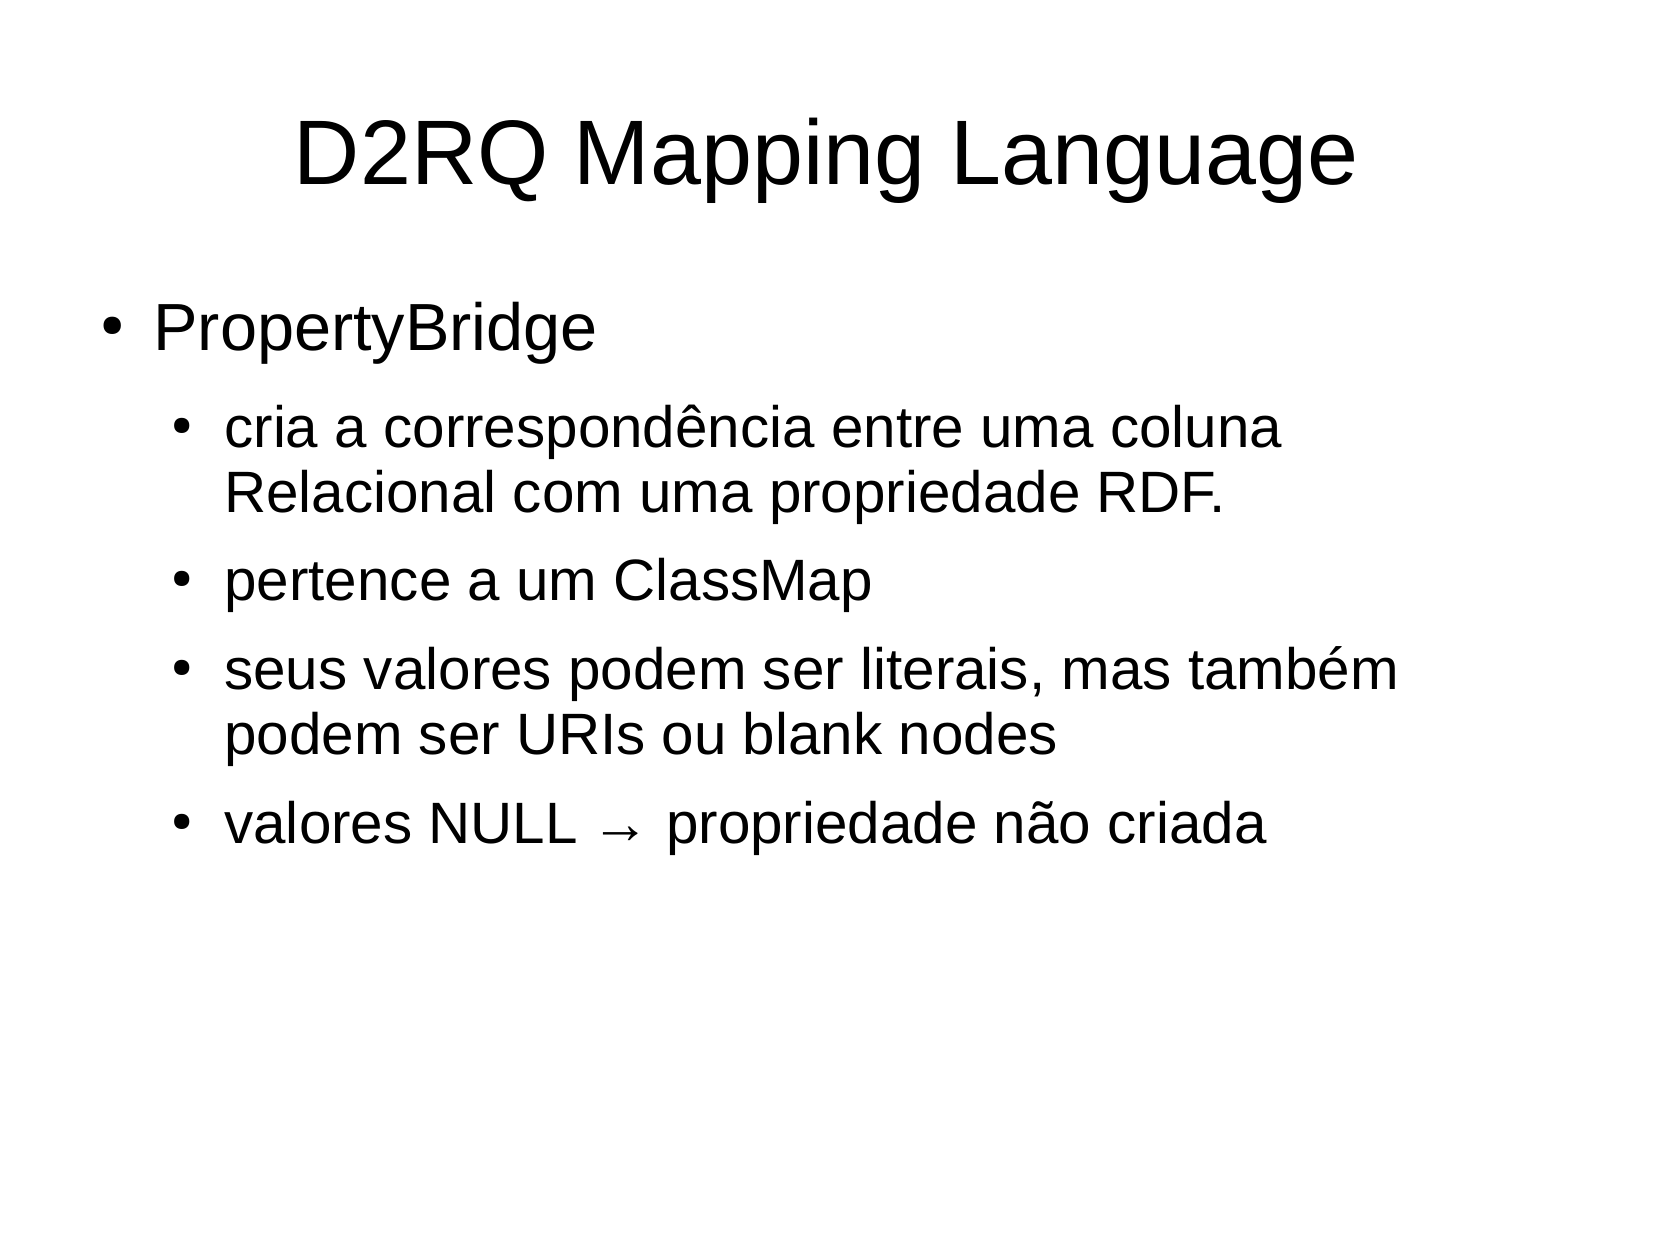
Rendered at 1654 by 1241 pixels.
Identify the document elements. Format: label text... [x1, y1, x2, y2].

title D2RQ Mapping Language [82, 56, 1571, 250]
list PropertyBridge cria a correspondência entre uma coluna Relacional com uma propriedade RDF. pertence a um ClassMap seus valores podem ser literais, mas também podem ser URIs ou blank nodes valores NULL → propriedade não criada [82, 290, 1571, 1094]
